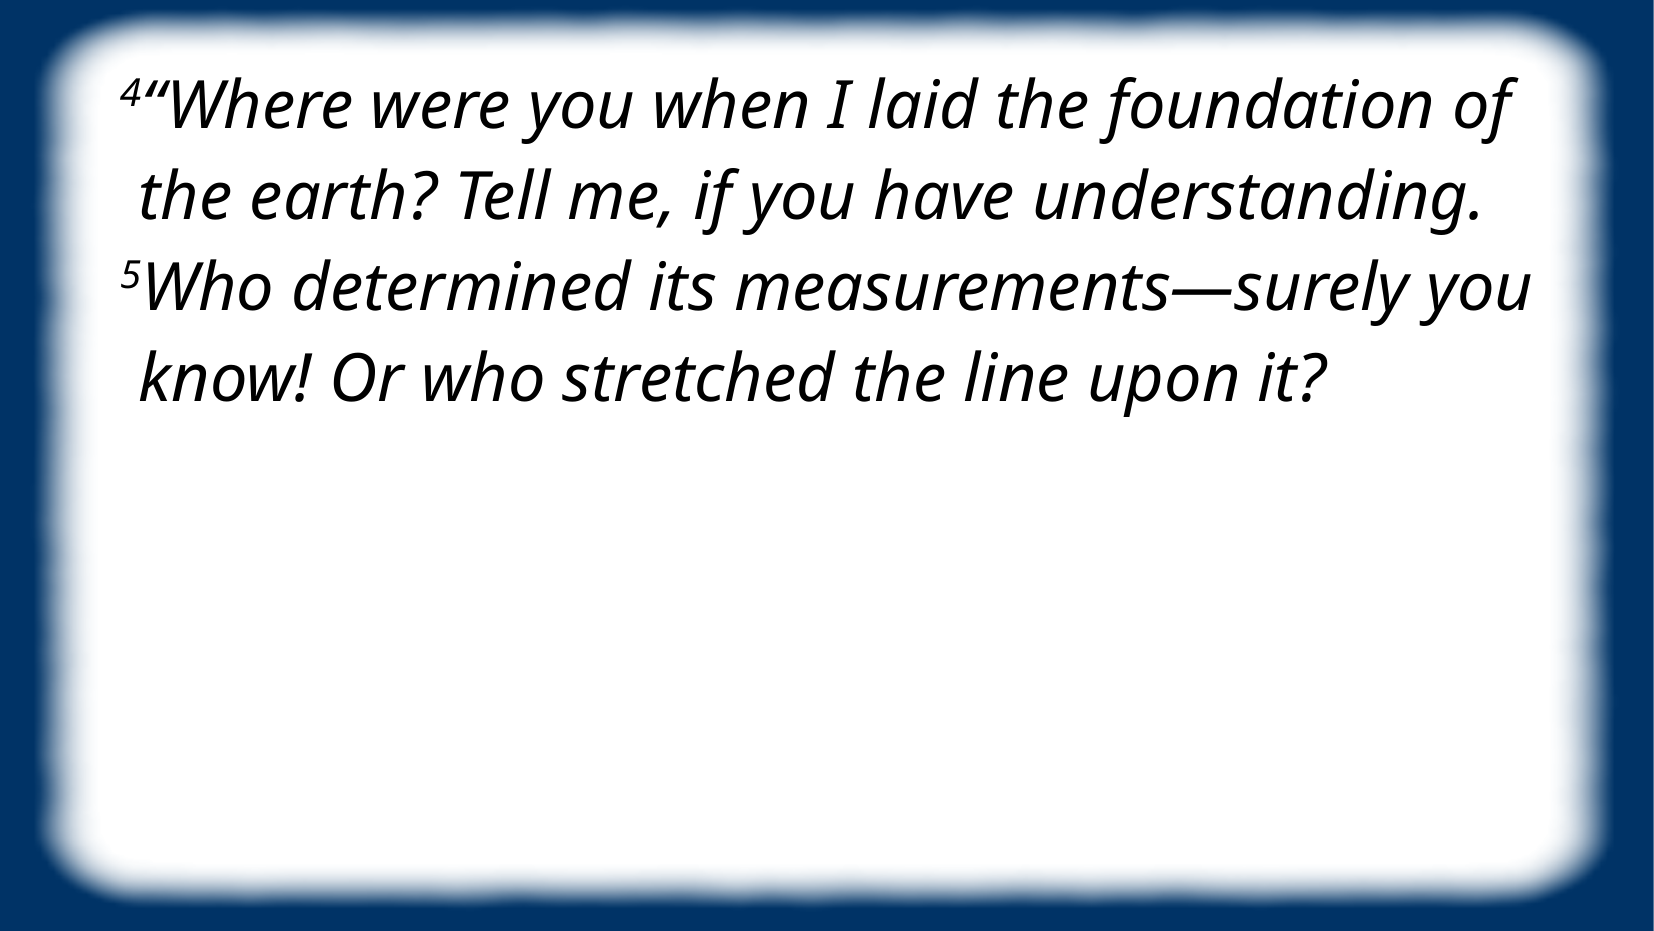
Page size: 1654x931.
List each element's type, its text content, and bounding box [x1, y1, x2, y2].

text_box 4“Where were you when I laid the foundation of the earth? Tell me, if you have understanding. 5Who determined its measurements—surely you know! Or who stretched the line upon it? [105, 50, 1561, 421]
picture [0, 0, 1654, 931]
